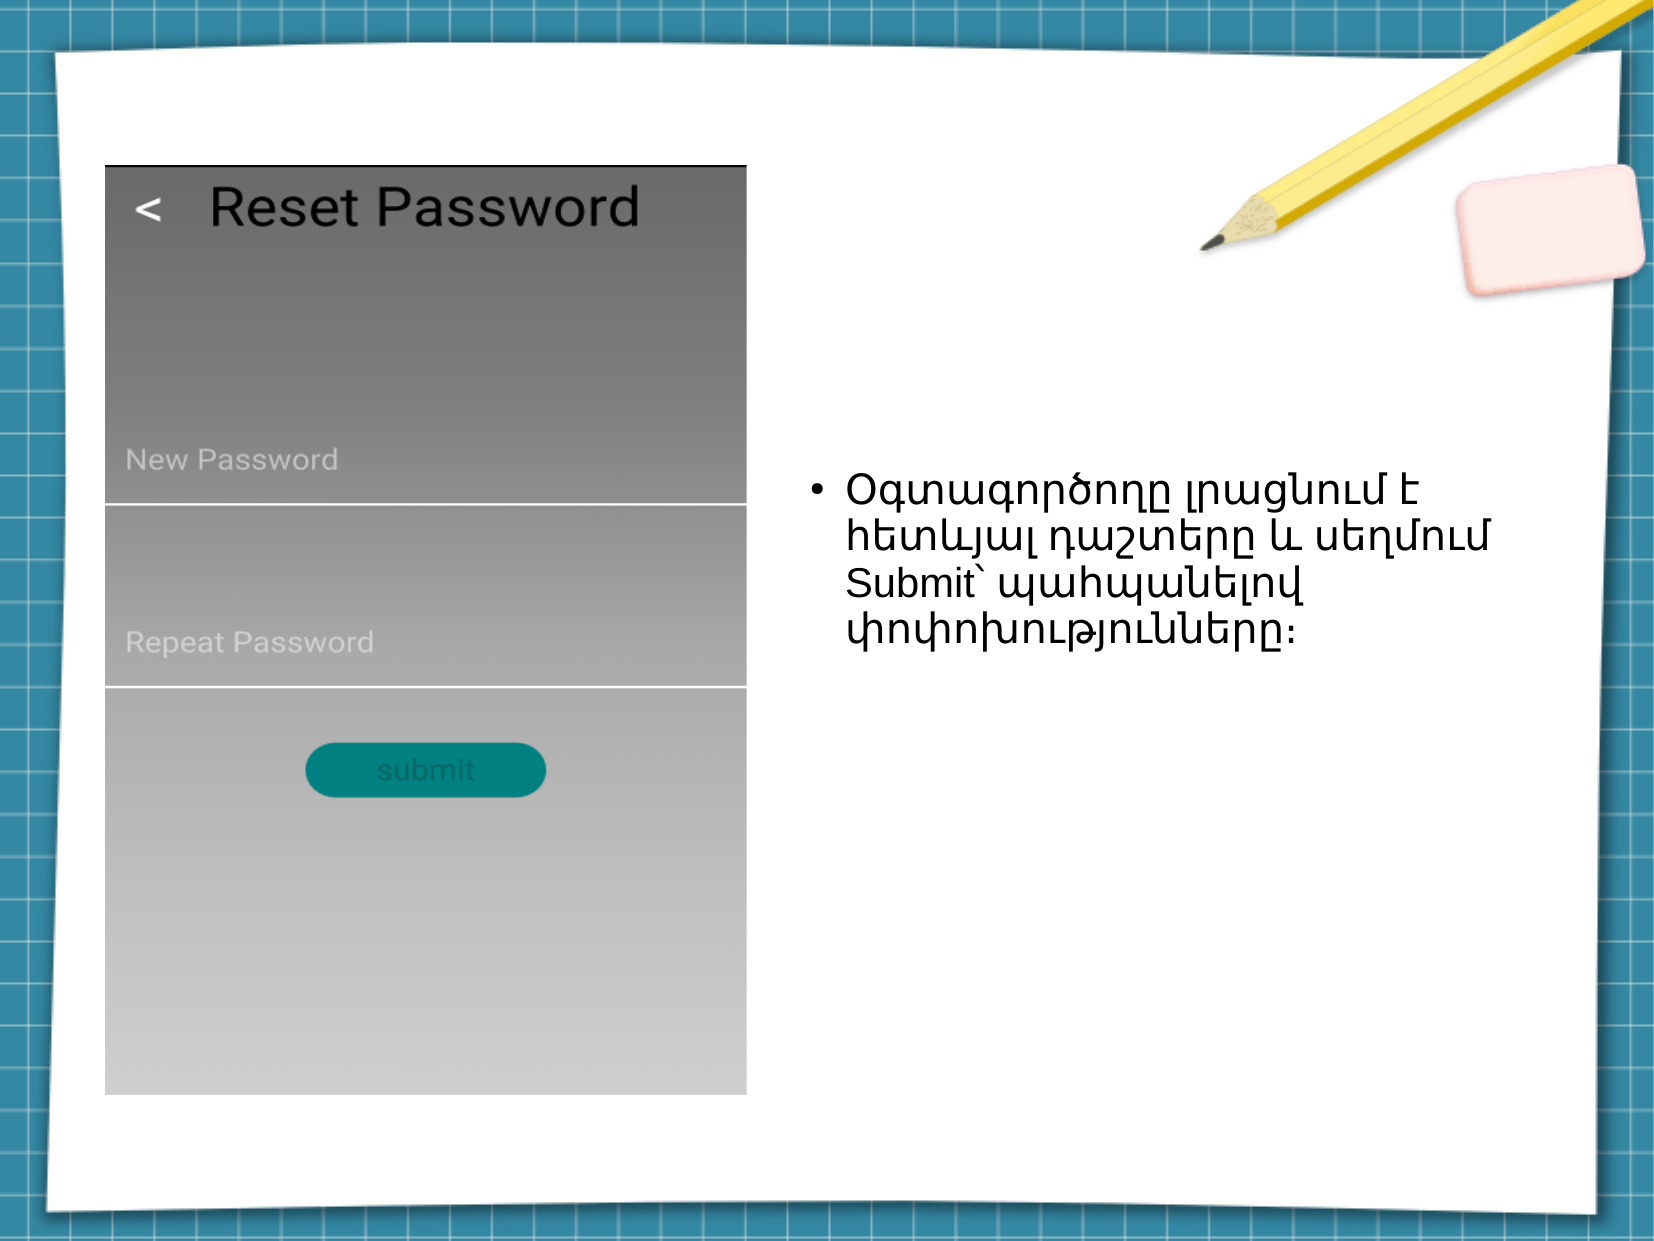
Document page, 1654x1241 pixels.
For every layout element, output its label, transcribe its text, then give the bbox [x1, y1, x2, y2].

text_box Օգտագործողը լրացնում է հետևյալ դաշտերը և սեղմում Submit՝ պահպանելով փոփոխությունները։ [795, 459, 1546, 661]
picture [0, 0, 1654, 1241]
